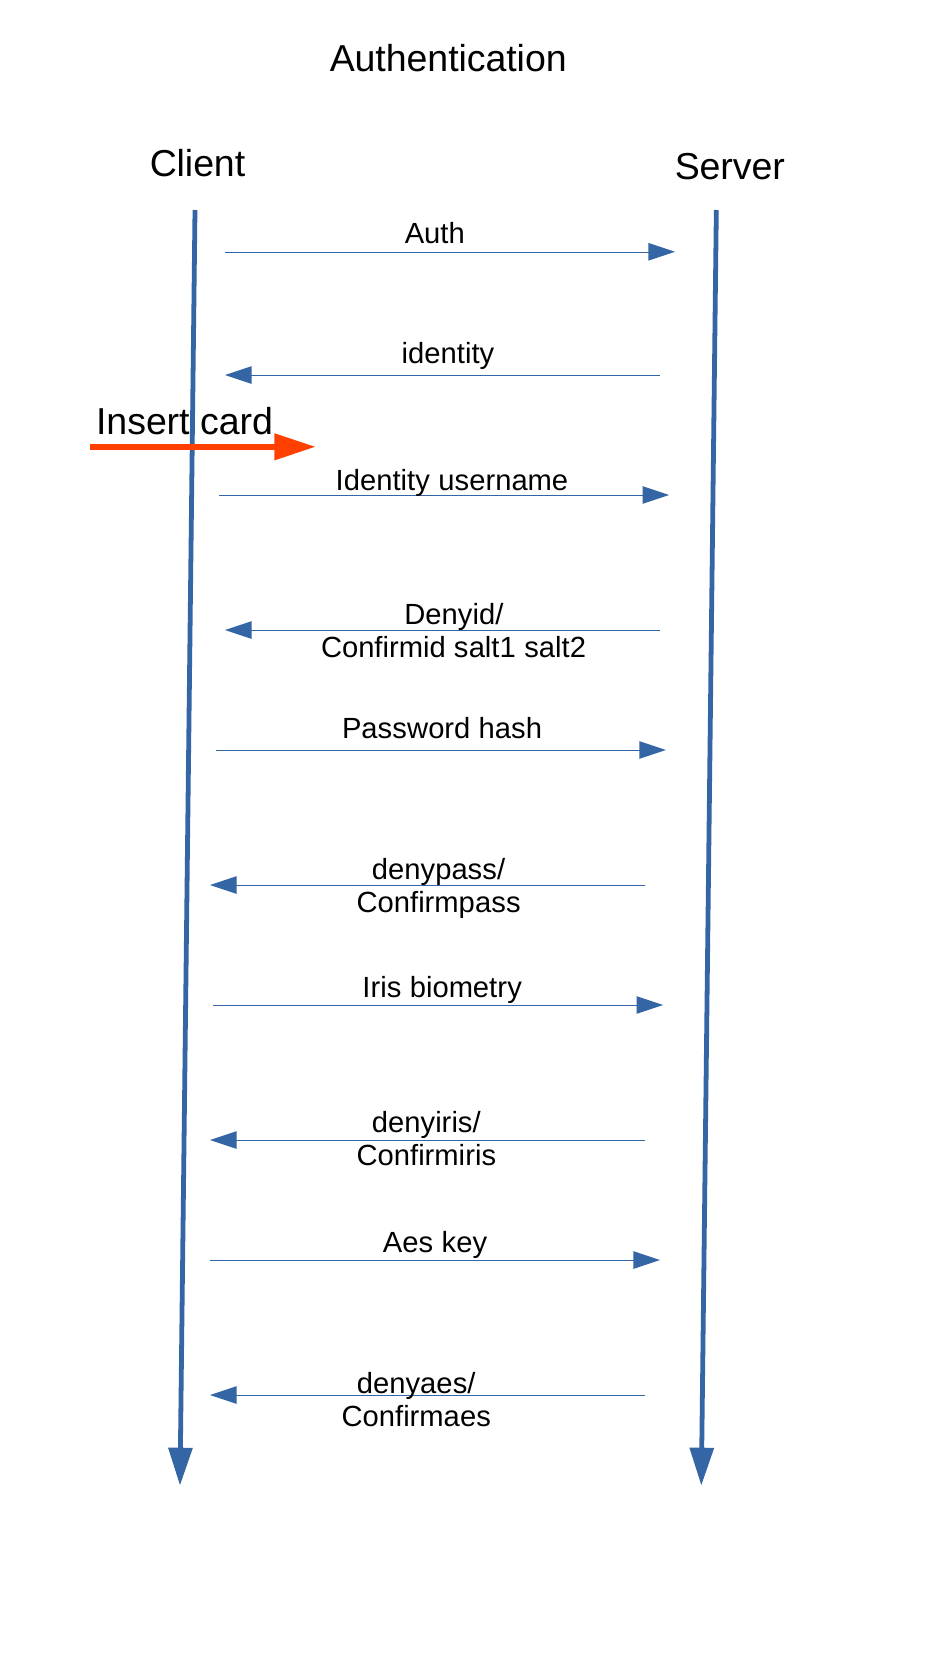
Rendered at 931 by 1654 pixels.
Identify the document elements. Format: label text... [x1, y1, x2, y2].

text_box denypass/ Confirmpass [341, 845, 556, 927]
text_box Client [135, 135, 331, 192]
text_box Denyid/ Confirmid salt1 salt2 [306, 590, 622, 672]
text_box Server [660, 138, 856, 196]
text_box Aes key [368, 1218, 582, 1300]
text_box Password hash [327, 705, 561, 753]
text_box denyaes/ Confirmaes [326, 1359, 541, 1441]
text_box Authentication [315, 30, 601, 91]
text_box identity [386, 330, 597, 419]
text_box Insert card [81, 393, 289, 451]
text_box denyiris/ Confirmiris [341, 1098, 556, 1180]
text_box Identity username [320, 456, 603, 522]
text_box Auth [390, 210, 489, 258]
text_box Iris biometry [347, 963, 561, 1045]
